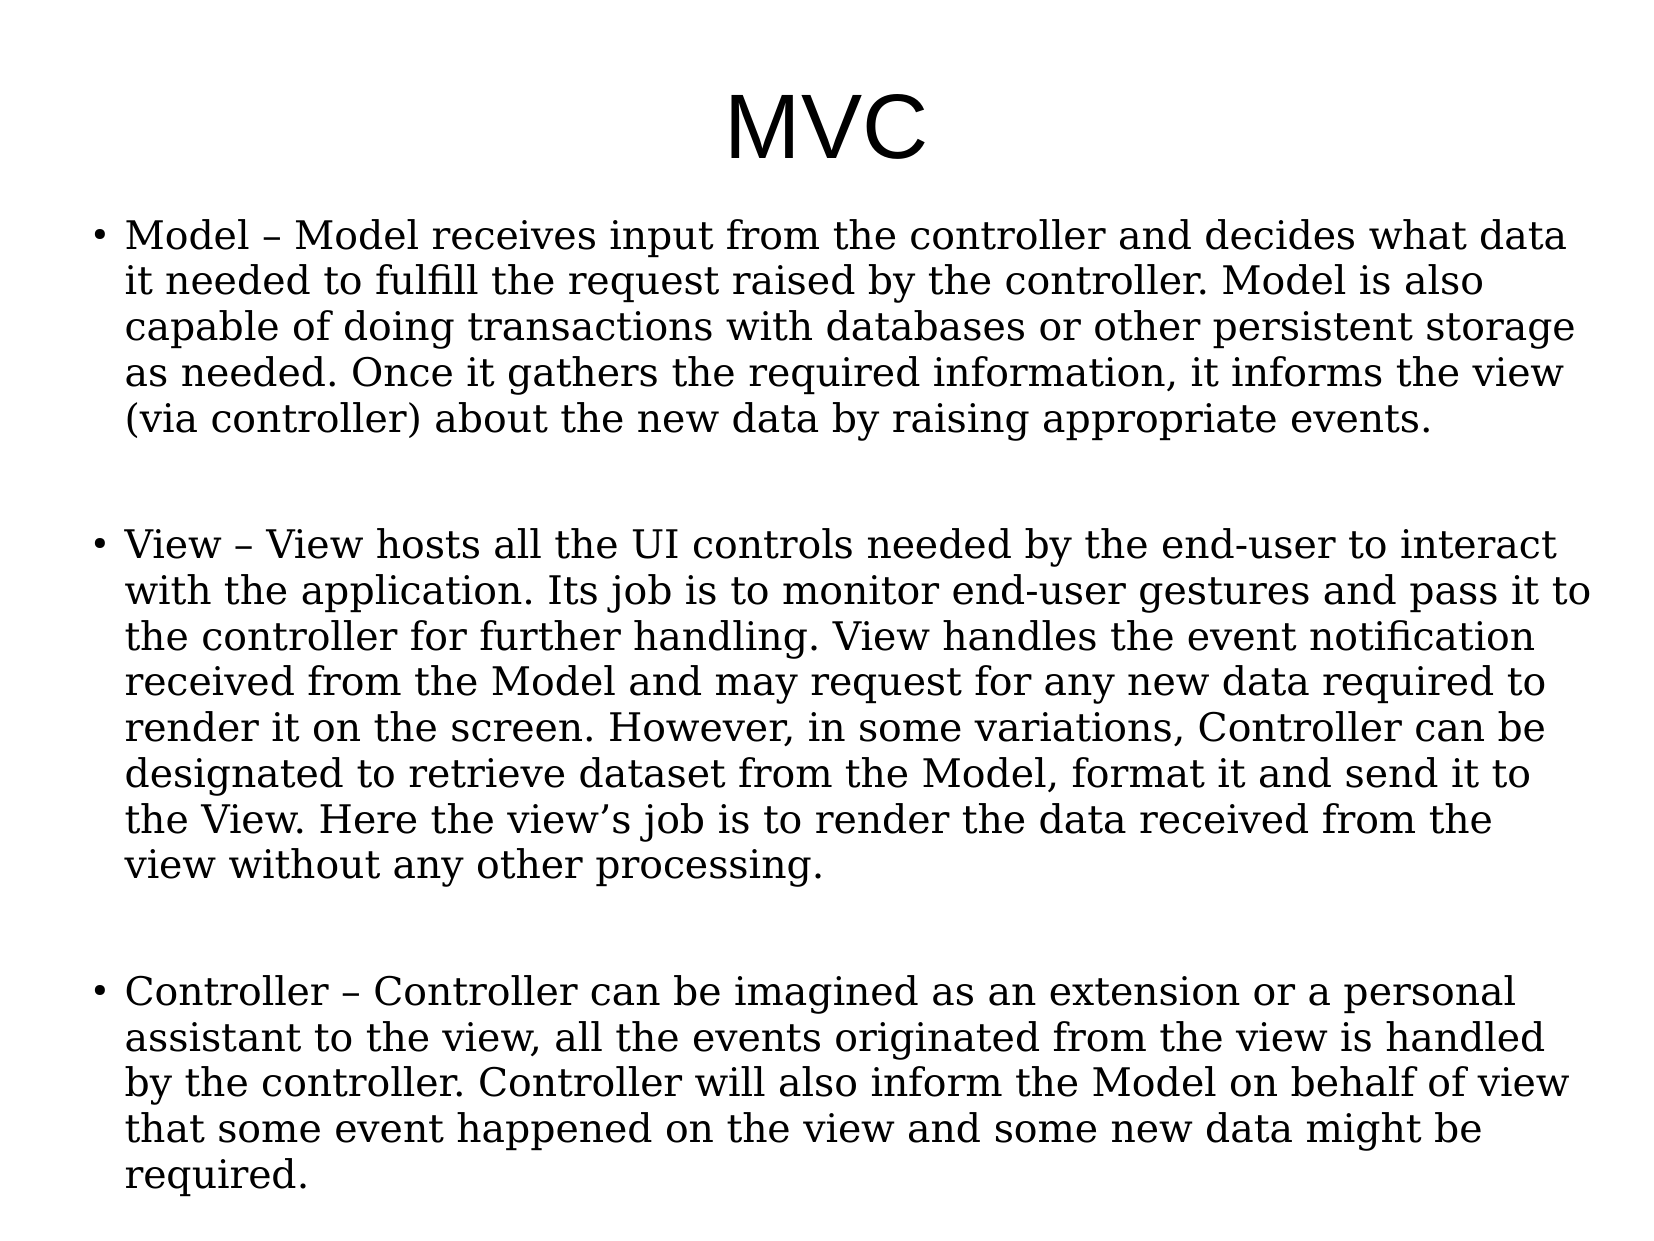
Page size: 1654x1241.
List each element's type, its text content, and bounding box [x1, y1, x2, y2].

title MVC [82, 23, 1571, 212]
list Model – Model receives input from the controller and decides what data it needed to fulfill the request raised by the controller. Model is also capable of doing transactions with databases or other persistent storage as needed. Once it gathers the required information, it informs the view (via controller) about the new data by raising appropriate events. View – View hosts all the UI controls needed by the end-user to interact with the application. Its job is to monitor end-user gestures and pass it to the controller for further handling. View handles the event notification received from the Model and may request for any new data required to render it on the screen. However, in some variations, Controller can be designated to retrieve dataset from the Model, format it and send it to the View. Here the view’s job is to render the data received from the view without any other processing. Controller – Controller can be imagined as an extension or a personal assistant to the view, all the events originated from the view is handled by the controller. Controller will also inform the Model on behalf of view that some event happened on the view and some new data might be required. [82, 212, 1595, 1229]
